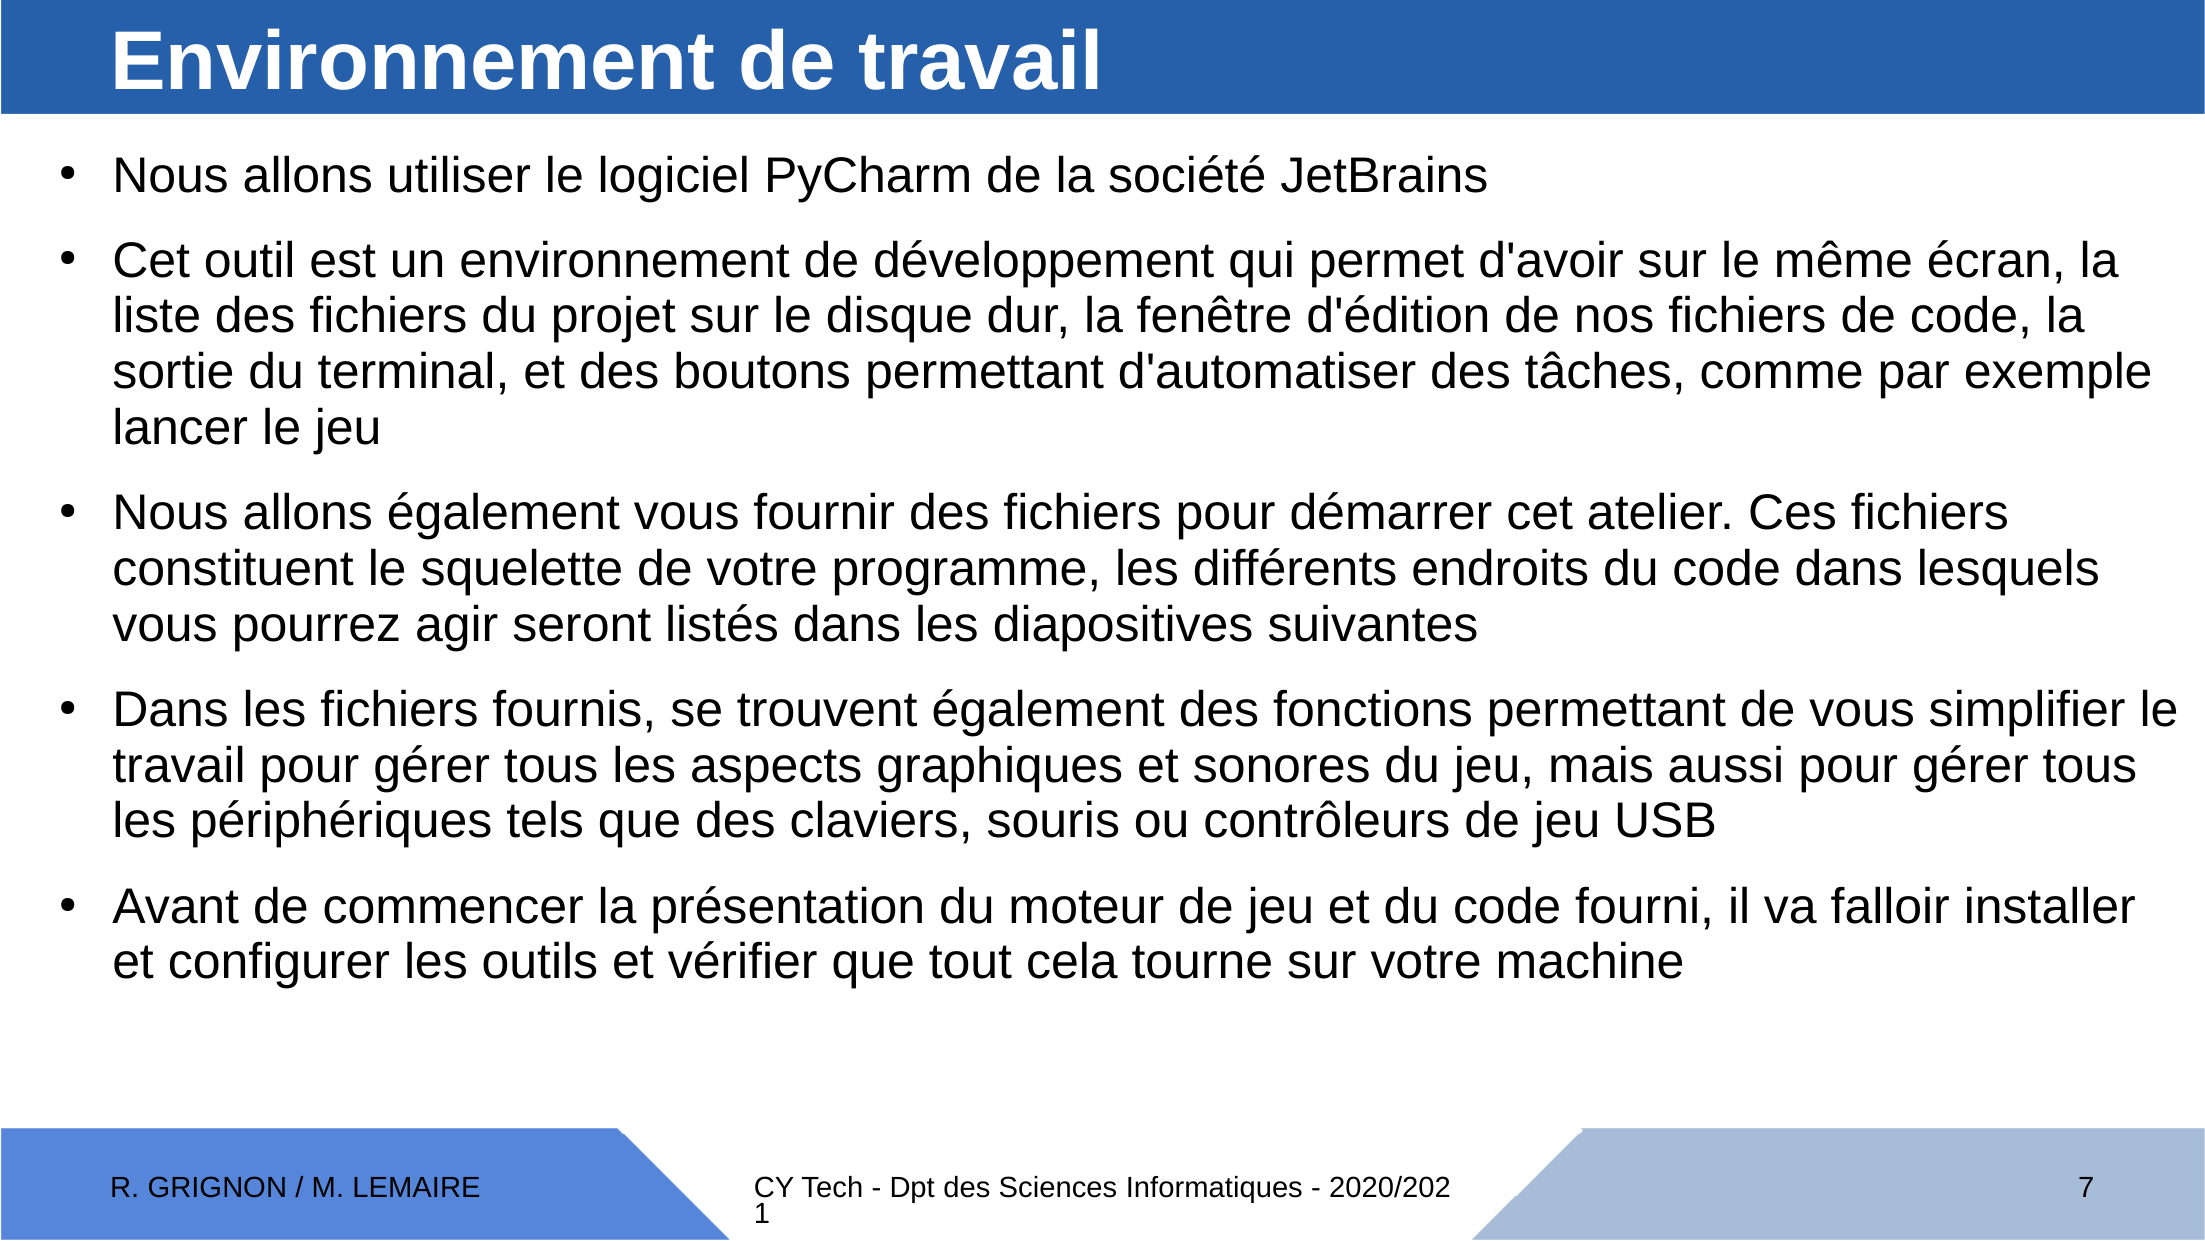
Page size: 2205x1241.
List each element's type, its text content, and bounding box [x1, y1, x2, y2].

title Environnement de travail [110, 49, 2095, 217]
list Nous allons utiliser le logiciel PyCharm de la société JetBrains Cet outil est un environnement de développement qui permet d'avoir sur le même écran, la liste des fichiers du projet sur le disque dur, la fenêtre d'édition de nos fichiers de code, la sortie du terminal, et des boutons permettant d'automatiser des tâches, comme par exemple lancer le jeu Nous allons également vous fournir des fichiers pour démarrer cet atelier. Ces fichiers constituent le squelette de votre programme, les différents endroits du code dans lesquels vous pourrez agir seront listés dans les diapositives suivantes Dans les fichiers fournis, se trouvent également des fonctions permettant de vous simplifier le travail pour gérer tous les aspects graphiques et sonores du jeu, mais aussi pour gérer tous les périphériques tels que des claviers, souris ou contrôleurs de jeu USB Avant de commencer la présentation du moteur de jeu et du code fourni, il va falloir installer et configurer les outils et vérifier que tout cela tourne sur votre machine [41, 217, 2191, 1087]
picture [0, 0, 2205, 1241]
